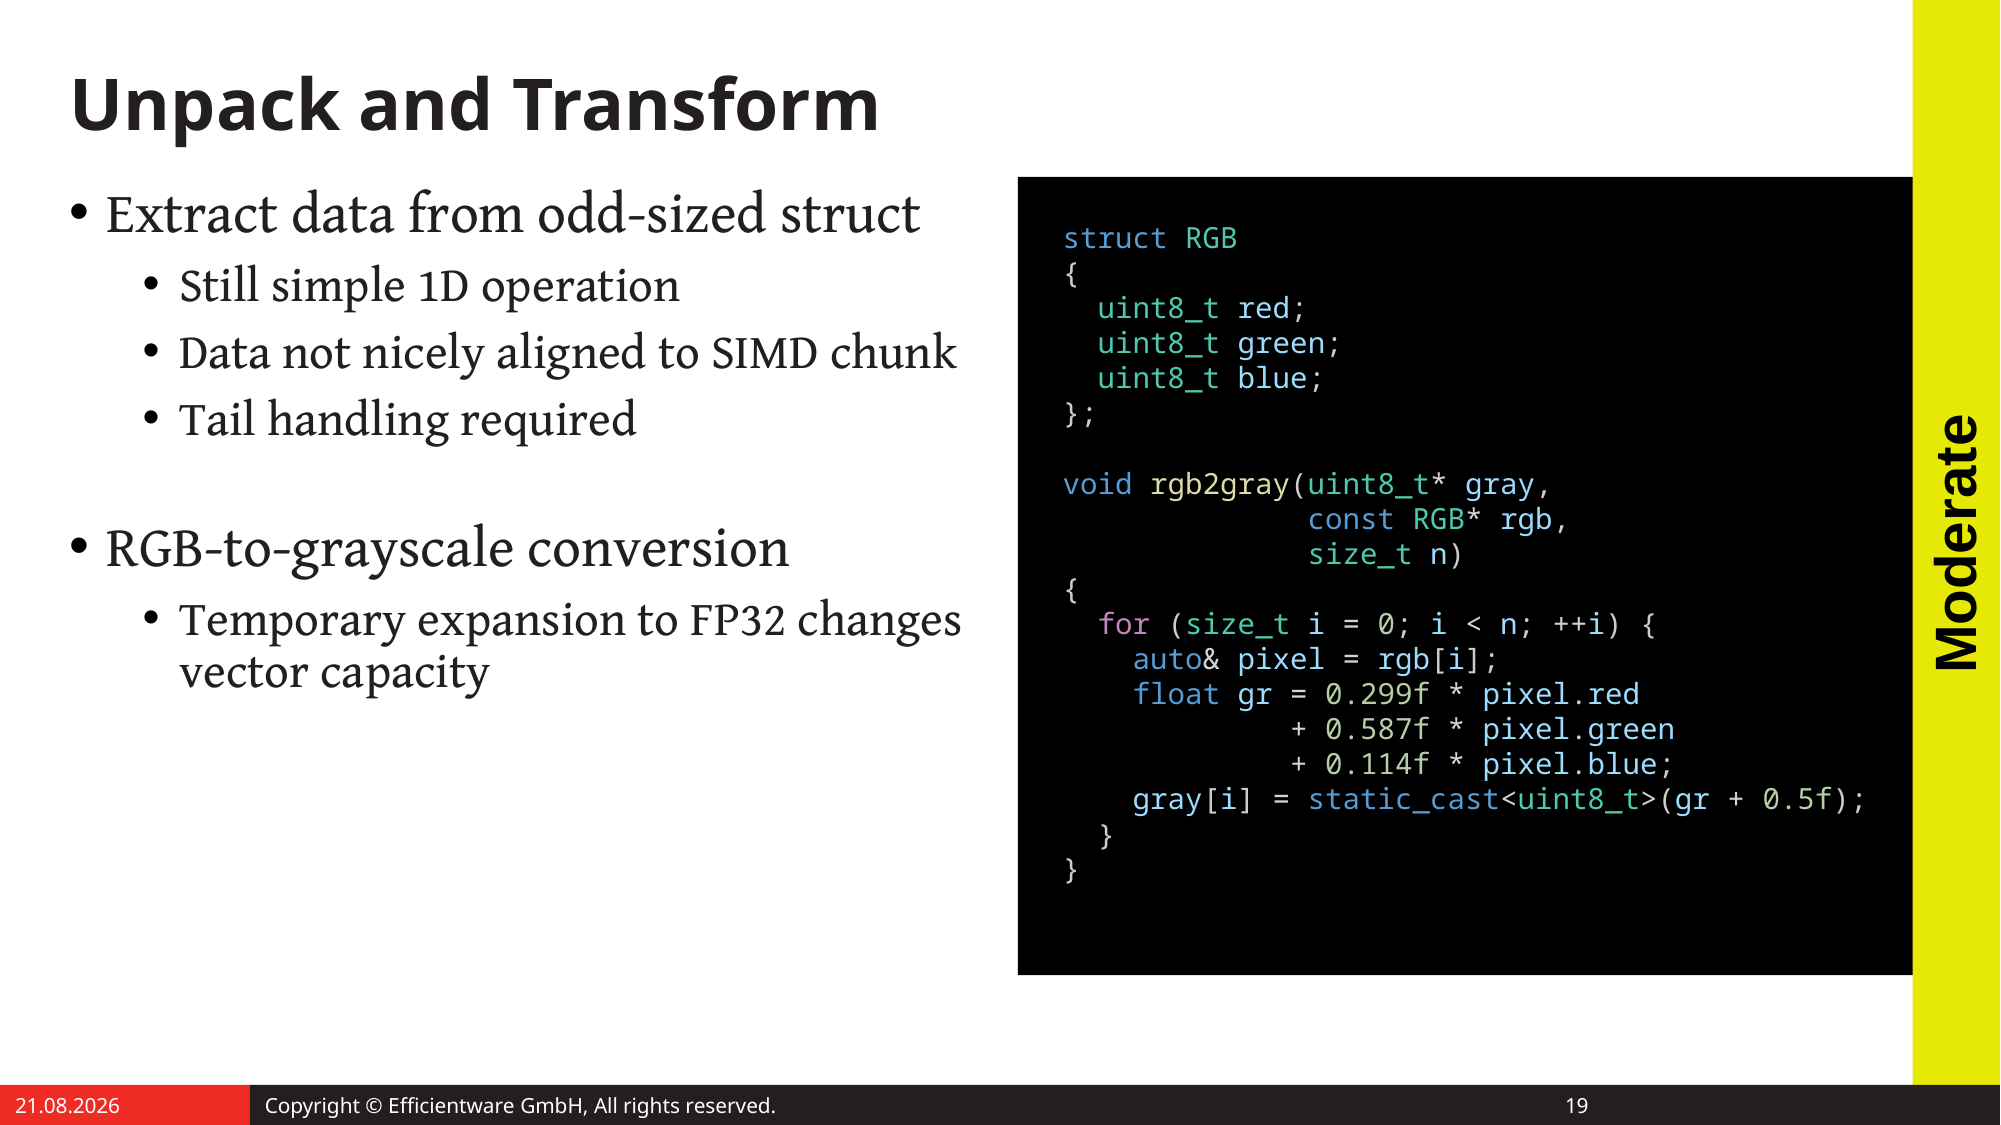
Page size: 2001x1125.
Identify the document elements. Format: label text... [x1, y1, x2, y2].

slide_number <number> [1550, 1084, 2000, 1125]
title Unpack and Transform [55, 52, 1945, 156]
text_box Moderate [1912, 0, 2000, 1084]
slide_number 02.11.2025 [0, 1084, 249, 1125]
list struct RGB { uint8_t red; uint8_t green; uint8_t blue; }; void rgb2gray(uint8_t* gray, const RGB* rgb, size_t n) { for (size_t i = 0; i < n; ++i) { auto& pixel = rgb[i]; float gr = 0.299f * pixel.red + 0.587f * pixel.green + 0.114f * pixel.blue; gray[i] = static_cast<uint8_t>(gr + 0.5f); } } [1017, 176, 1912, 976]
footer Copyright © Efficientware GmbH, All rights reserved. [249, 1084, 1550, 1125]
list Extract data from odd-sized struct Still simple 1D operation Data not nicely aligned to SIMD chunk Tail handling required RGB-to-grayscale conversion Temporary expansion to FP32 changes vector capacity Expectation Optimal: 6 cycles / iteration (16 pixels) Compiler will issue intermediate permutation instructions [55, 176, 983, 1063]
